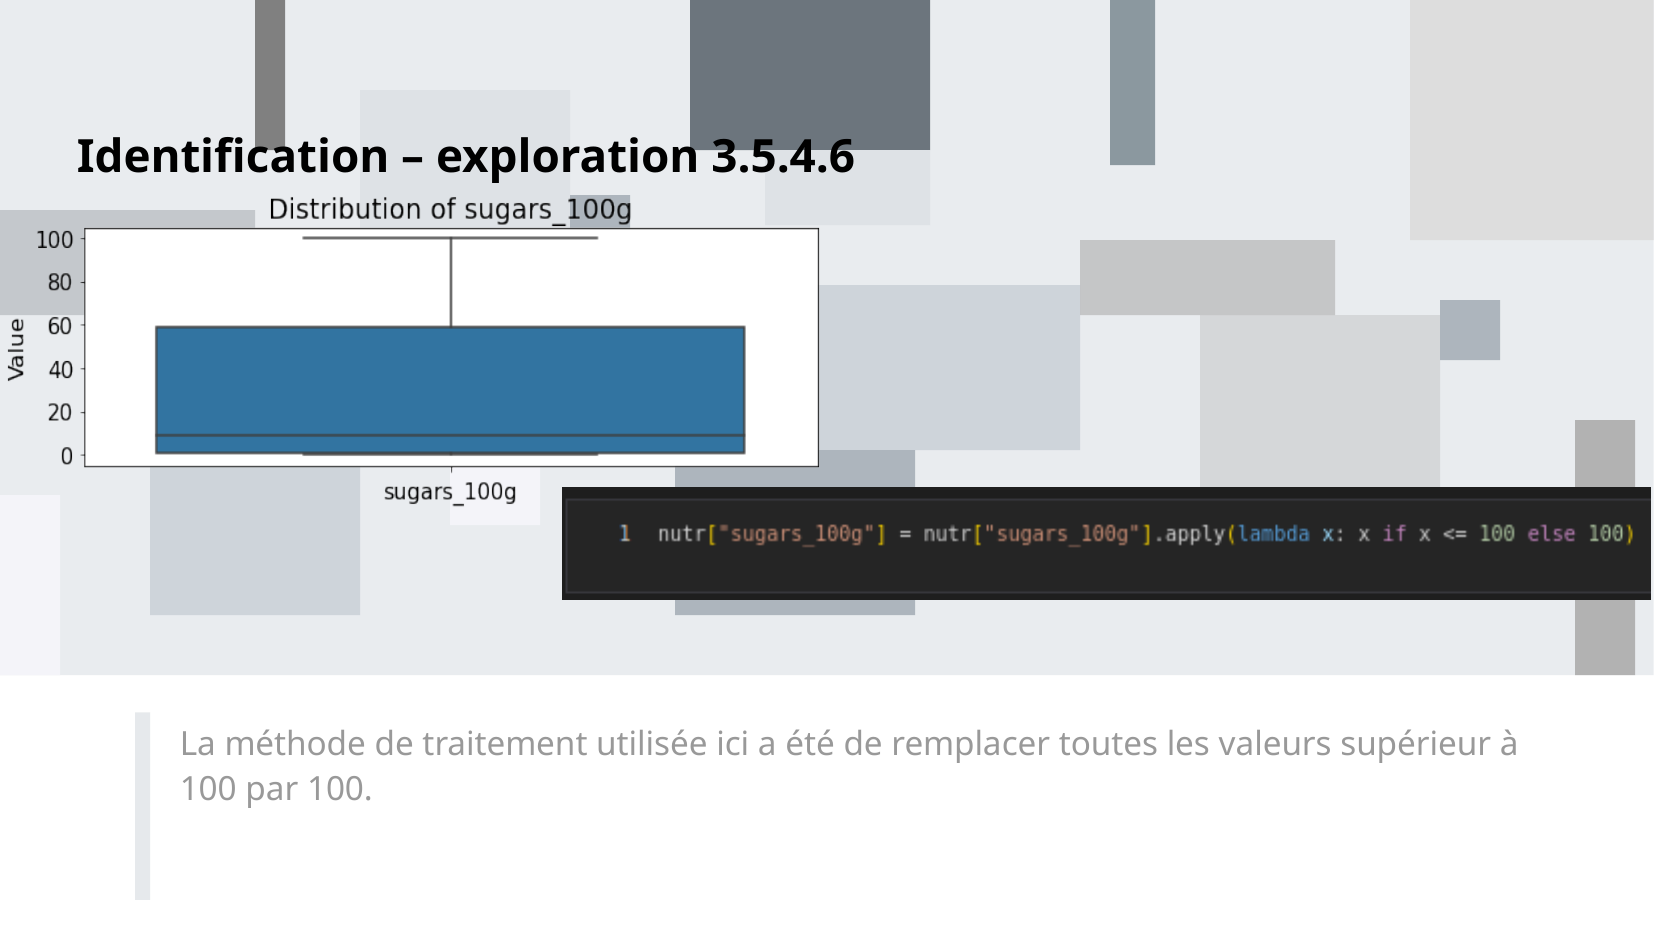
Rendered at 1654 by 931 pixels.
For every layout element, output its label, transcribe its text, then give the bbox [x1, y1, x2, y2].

title Identification – exploration 3.5.4.6 [76, 76, 1565, 233]
picture [0, 187, 1651, 601]
text_box La méthode de traitement utilisée ici a été de remplacer toutes les valeurs supérieur à 100 par 100. [165, 712, 1538, 901]
text_box [135, 712, 151, 900]
